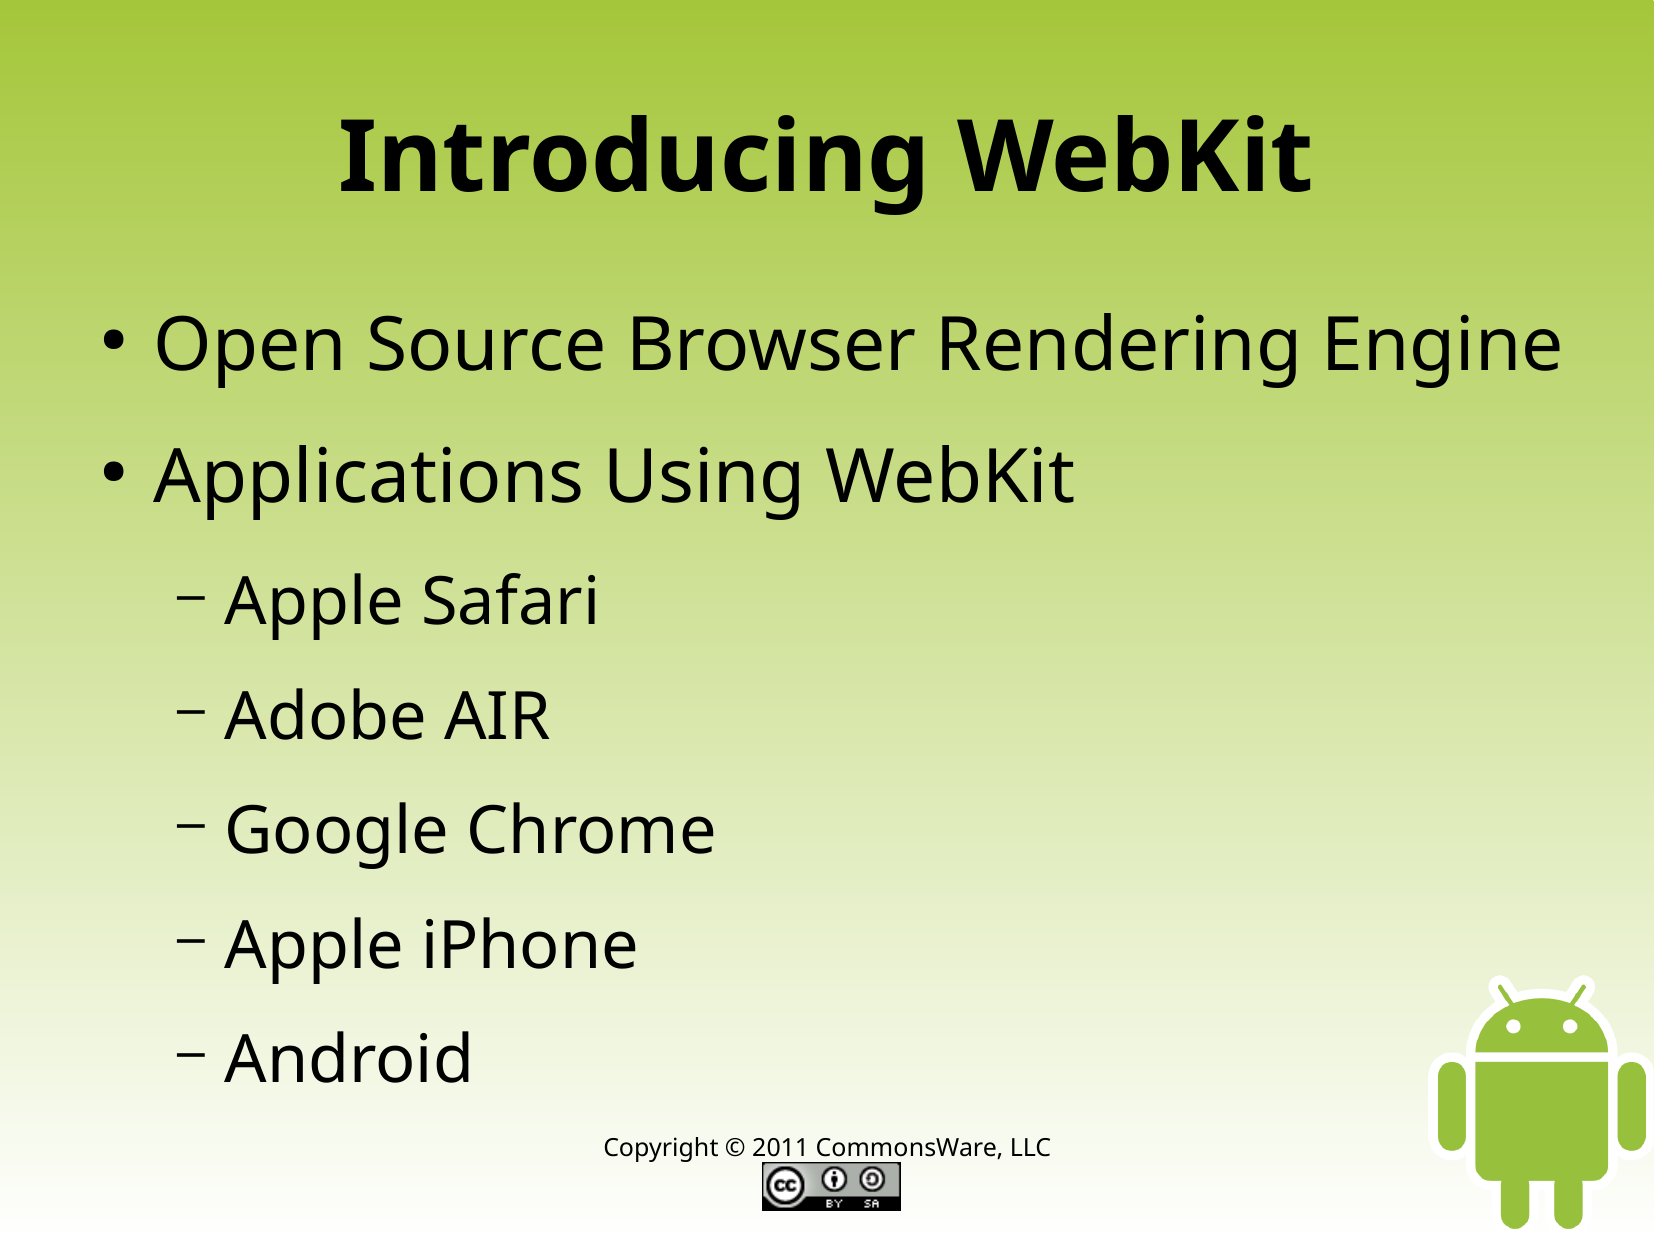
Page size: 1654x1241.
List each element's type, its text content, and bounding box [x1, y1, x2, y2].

picture [762, 1162, 901, 1211]
title Introducing WebKit [82, 49, 1571, 257]
list Open Source Browser Rendering Engine Applications Using WebKit Apple Safari Adobe AIR Google Chrome Apple iPhone Android [82, 290, 1571, 1109]
picture [1428, 975, 1654, 1238]
